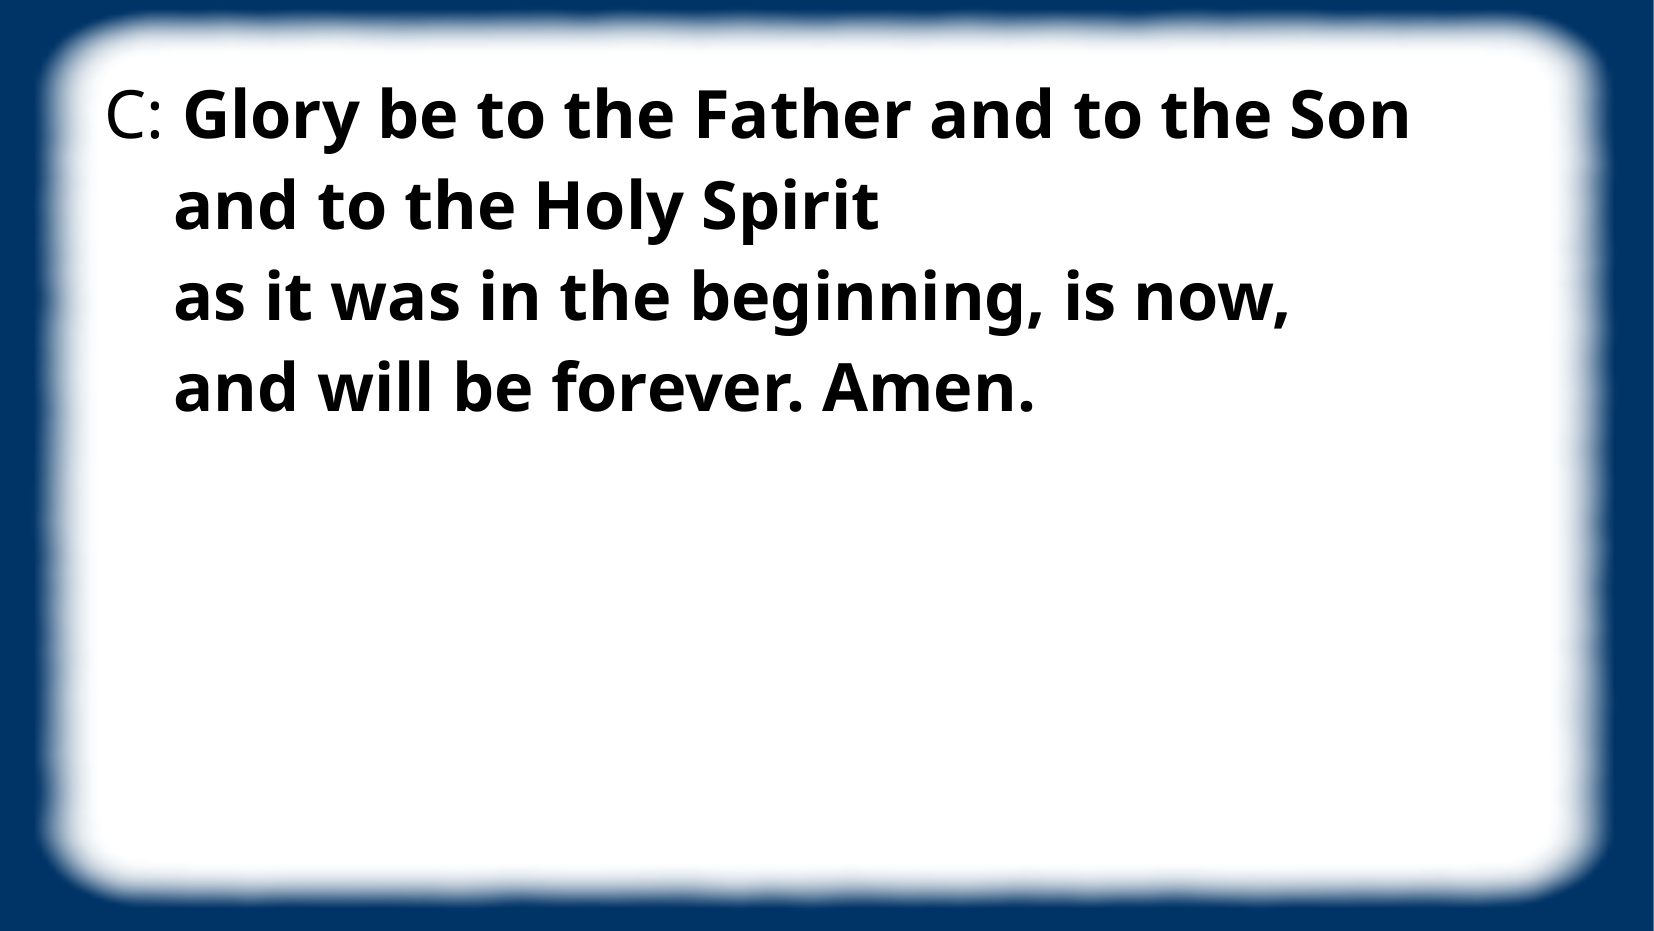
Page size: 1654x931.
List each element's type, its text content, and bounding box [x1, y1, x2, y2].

picture [0, 0, 1654, 931]
text_box C: Glory be to the Father and to the Son and to the Holy Spirit as it was in the beginning, is now, and will be forever. Amen. [90, 60, 1561, 430]
